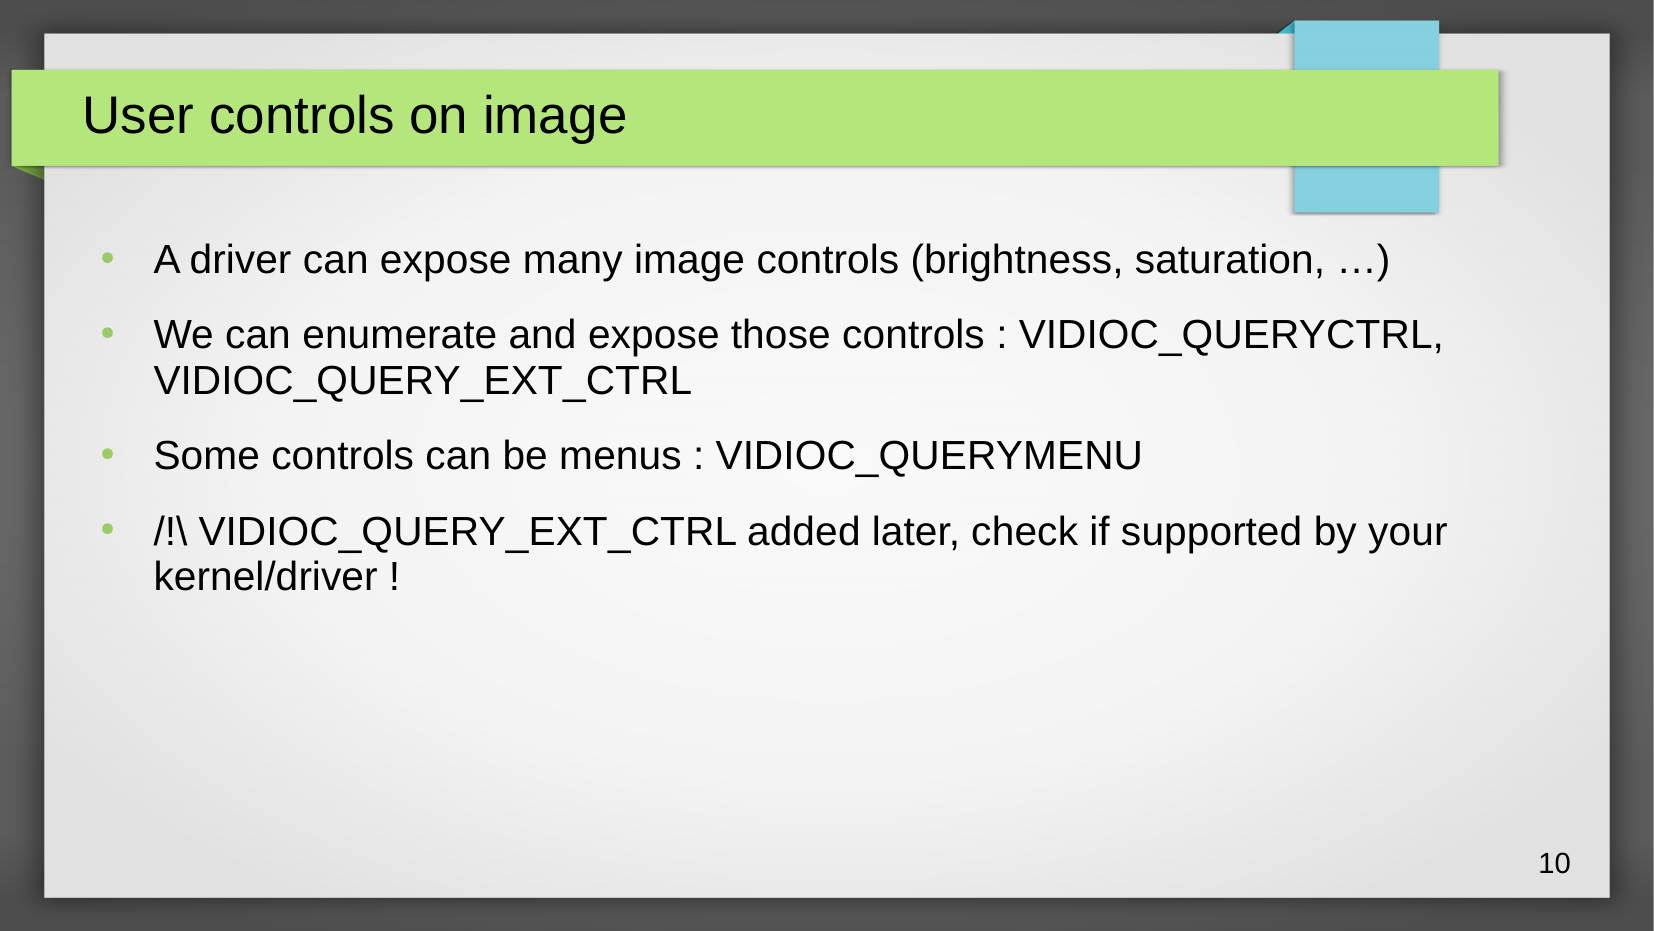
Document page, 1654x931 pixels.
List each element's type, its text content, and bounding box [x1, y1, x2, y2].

title User controls on image [82, 70, 1264, 160]
list A driver can expose many image controls (brightness, saturation, …) We can enumerate and expose those controls : VIDIOC_QUERYCTRL, VIDIOC_QUERY_EXT_CTRL Some controls can be menus : VIDIOC_QUERYMENU /!\ VIDIOC_QUERY_EXT_CTRL added later, check if supported by your kernel/driver ! [82, 236, 1571, 776]
picture [0, 0, 1654, 931]
